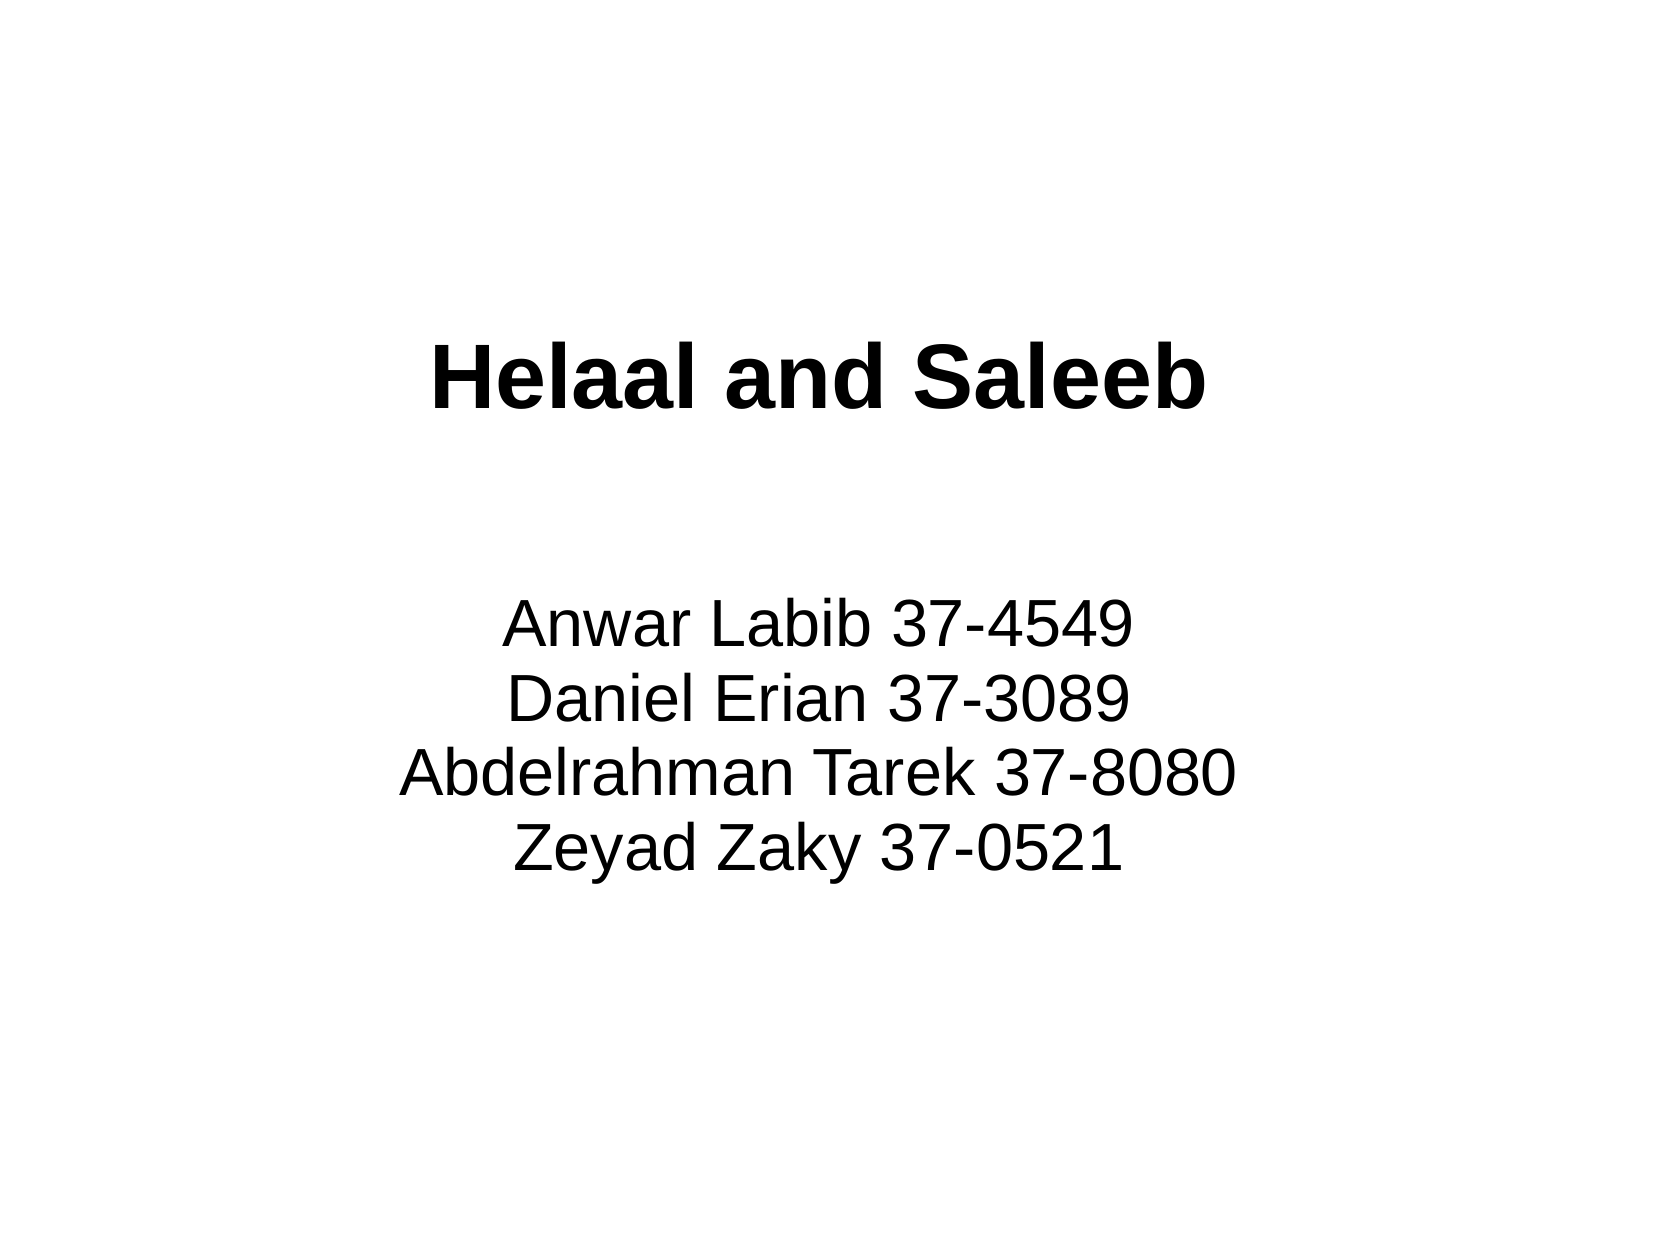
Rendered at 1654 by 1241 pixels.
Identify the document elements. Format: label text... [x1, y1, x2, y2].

subtitle Anwar Labib 37-4549 Daniel Erian 37-3089 Abdelrahman Tarek 37-8080 Zeyad Zaky 37-0521 [75, 375, 1564, 1096]
title Helaal and Saleeb [75, 272, 1564, 375]
